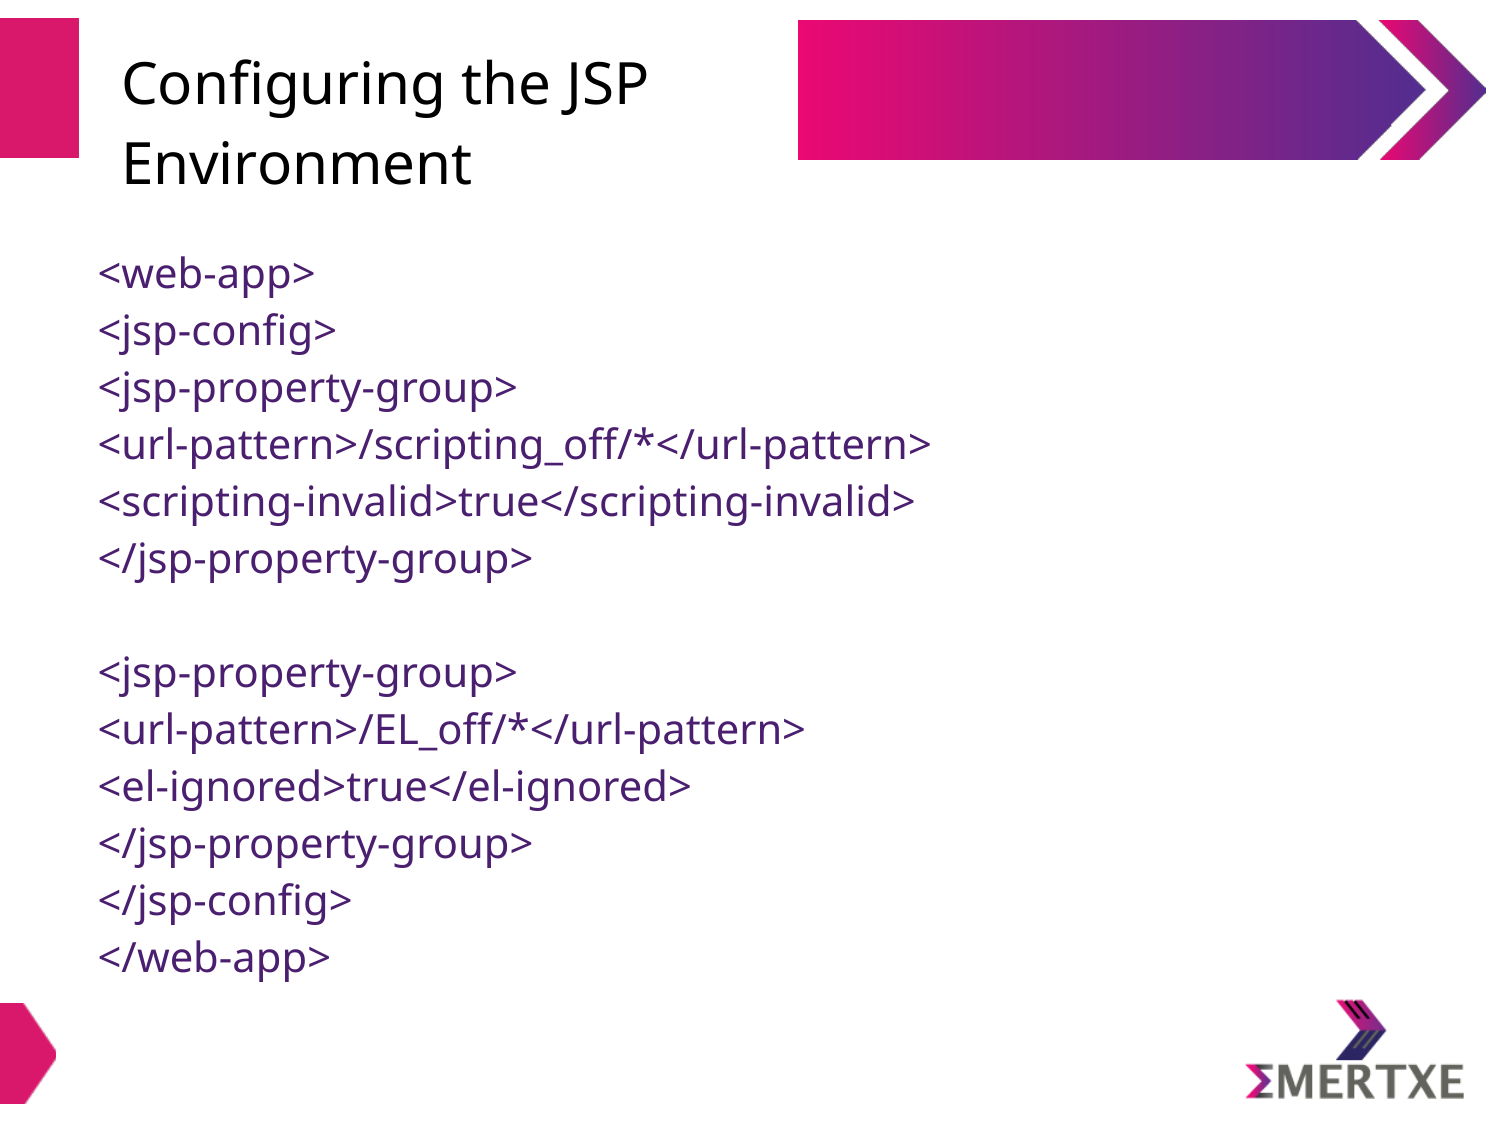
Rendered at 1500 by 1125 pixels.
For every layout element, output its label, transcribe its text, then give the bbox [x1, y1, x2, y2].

picture [798, 20, 1486, 160]
text_box Configuring the JSP Environment [106, 35, 745, 187]
picture [1245, 996, 1465, 1099]
text_box <web-app> <jsp-config> <jsp-property-group> <url-pattern>/scripting_off/*</url-pattern> <scripting-invalid>true</scripting-invalid> </jsp-property-group> <jsp-property-group> <url-pattern>/EL_off/*</url-pattern> <el-ignored>true</el-ignored> </jsp-property-group> </jsp-config> </web-app> [82, 236, 1430, 889]
